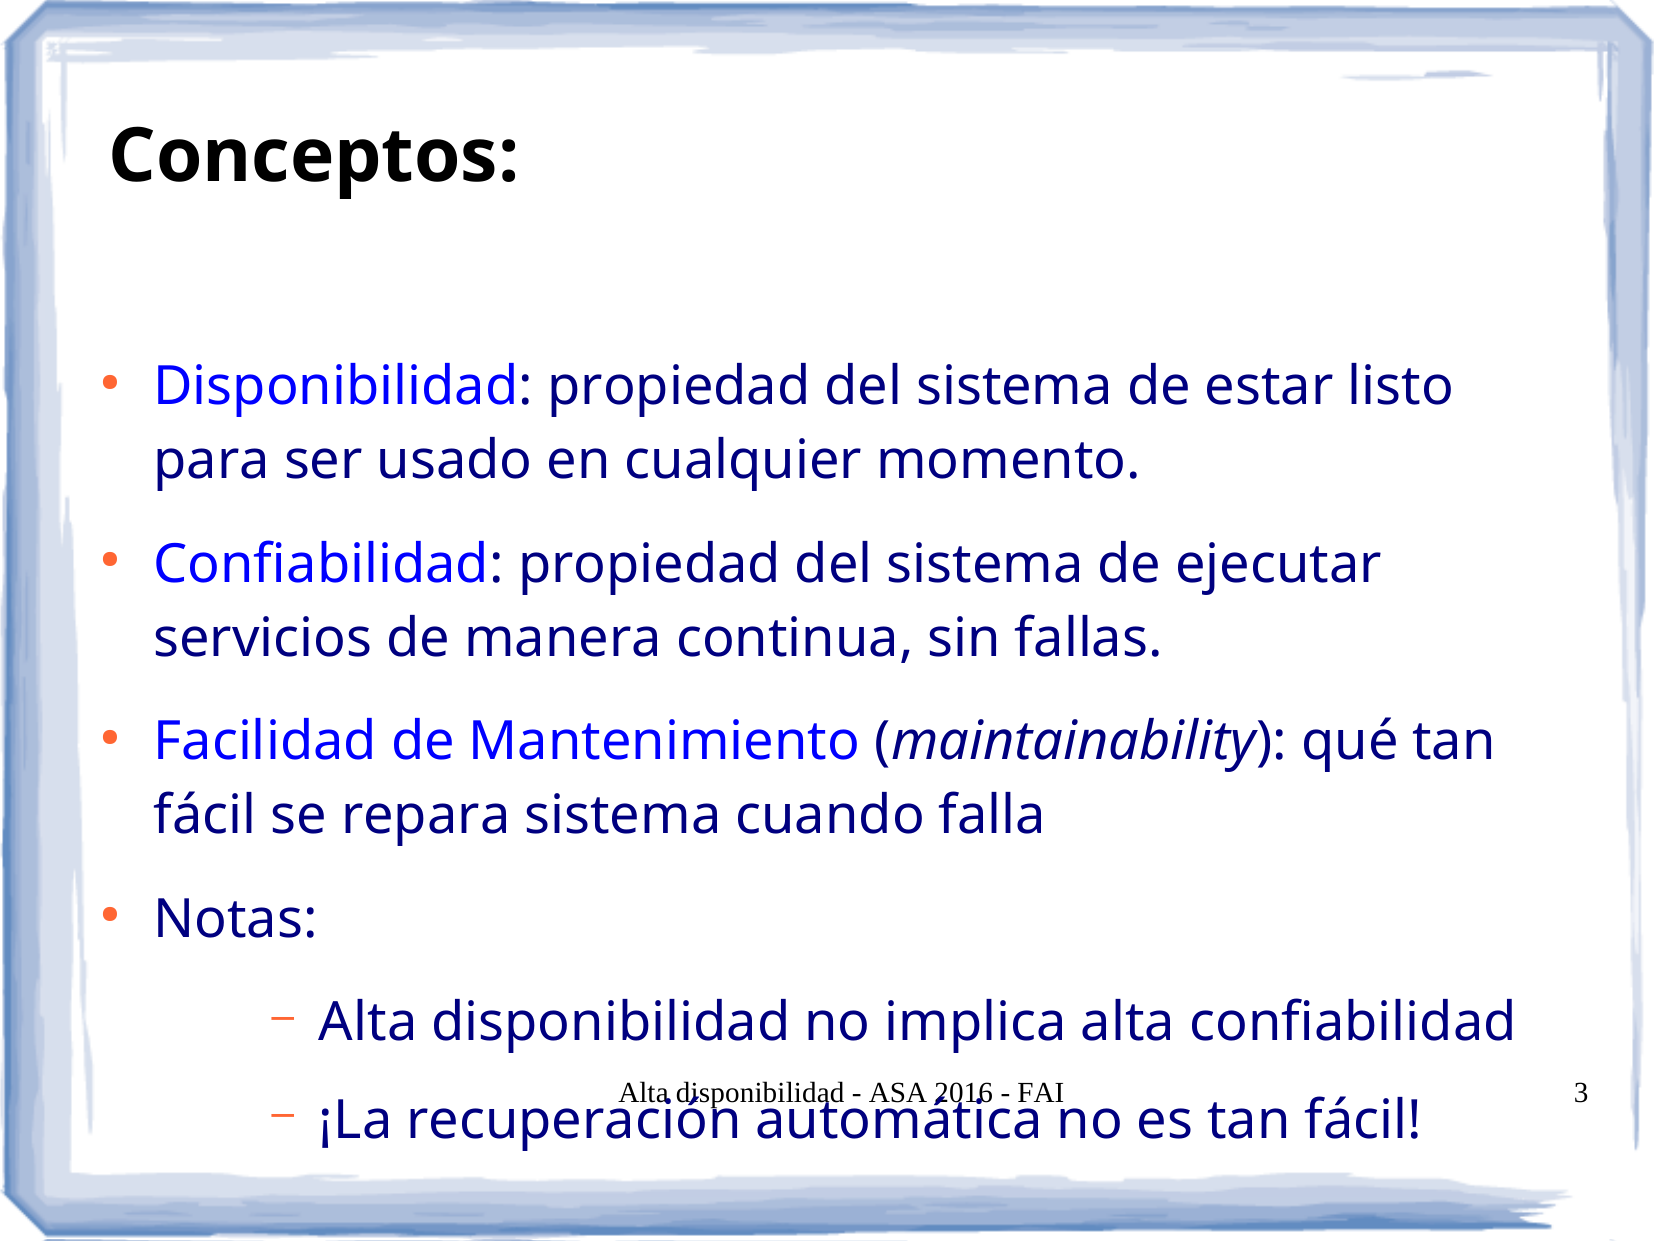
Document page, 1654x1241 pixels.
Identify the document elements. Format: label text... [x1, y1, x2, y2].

picture [0, 0, 1654, 1241]
text_box Conceptos: [93, 93, 1085, 260]
list Disponibilidad: propiedad del sistema de estar listo para ser usado en cualquier momento. Confiabilidad: propiedad del sistema de ejecutar servicios de manera continua, sin fallas. Facilidad de Mantenimiento (maintainability): qué tan fácil se repara sistema cuando falla Notas: Alta disponibilidad no implica alta confiabilidad ¡La recuperación automática no es tan fácil! [82, 242, 1571, 1070]
